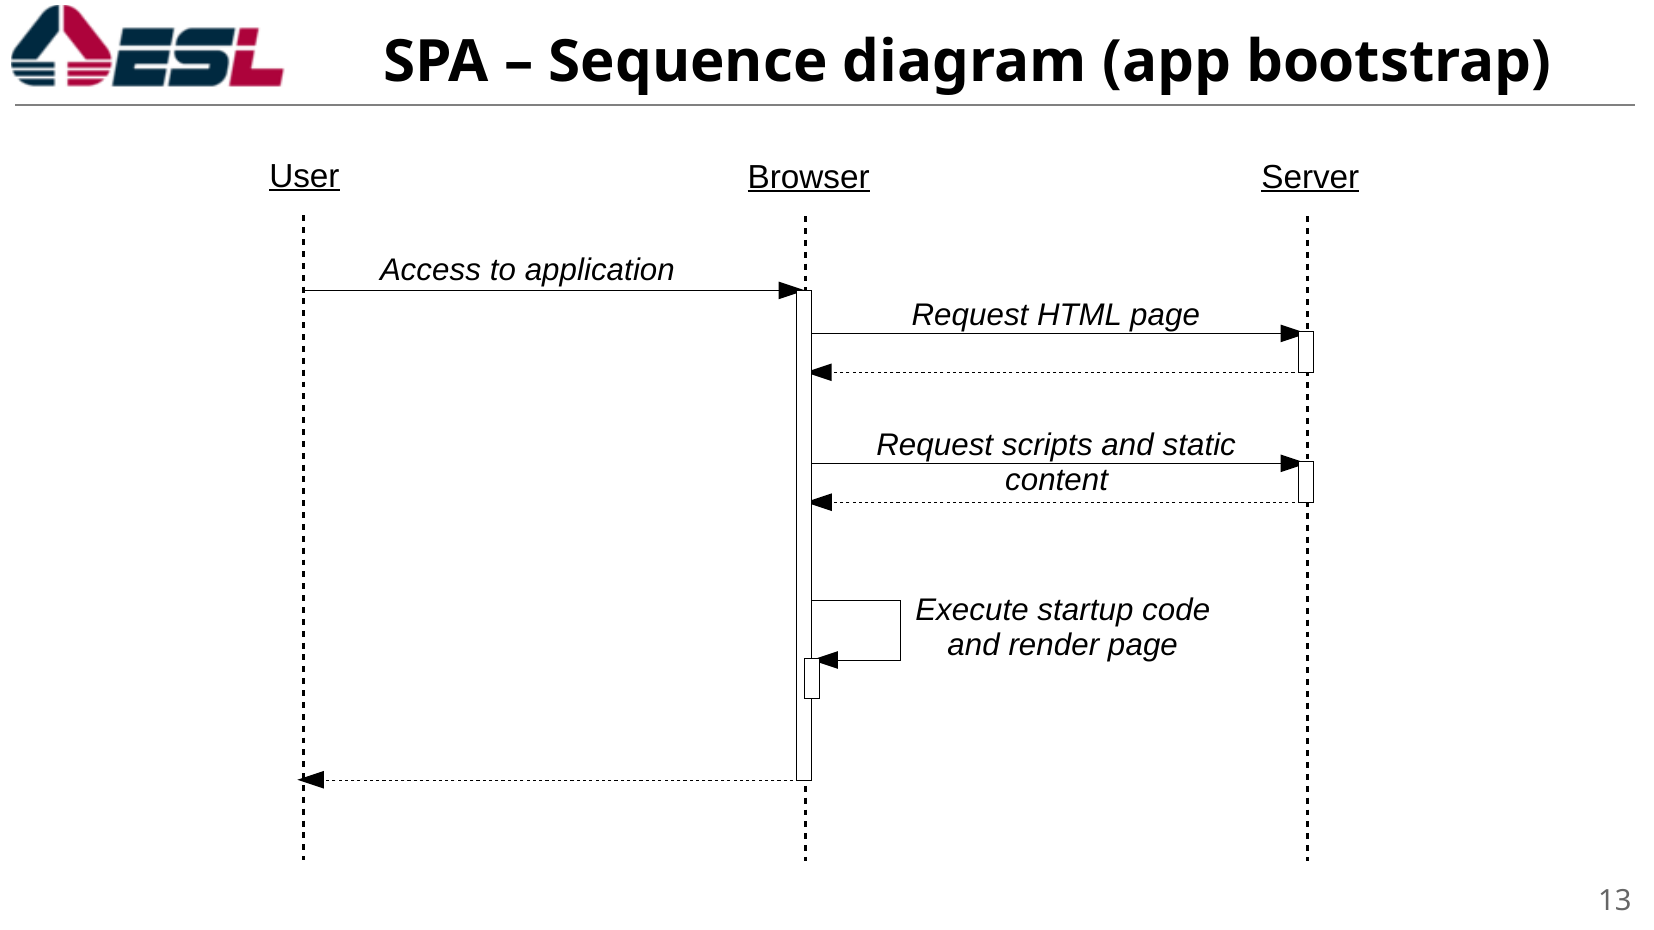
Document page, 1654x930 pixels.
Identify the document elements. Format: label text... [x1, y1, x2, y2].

title SPA – Sequence diagram (app bootstrap) [335, 0, 1653, 103]
text_box Access to application [365, 244, 771, 386]
text_box Execute startup code and render page [876, 585, 1250, 727]
text_box Browser [732, 150, 885, 203]
text_box Request scripts and static content [811, 419, 1302, 561]
picture [11, 5, 288, 90]
text_box [1298, 461, 1314, 503]
text_box User [254, 150, 355, 202]
text_box [796, 290, 820, 781]
text_box [1298, 331, 1314, 373]
text_box Request HTML page [896, 289, 1302, 419]
text_box Server [1246, 150, 1375, 203]
